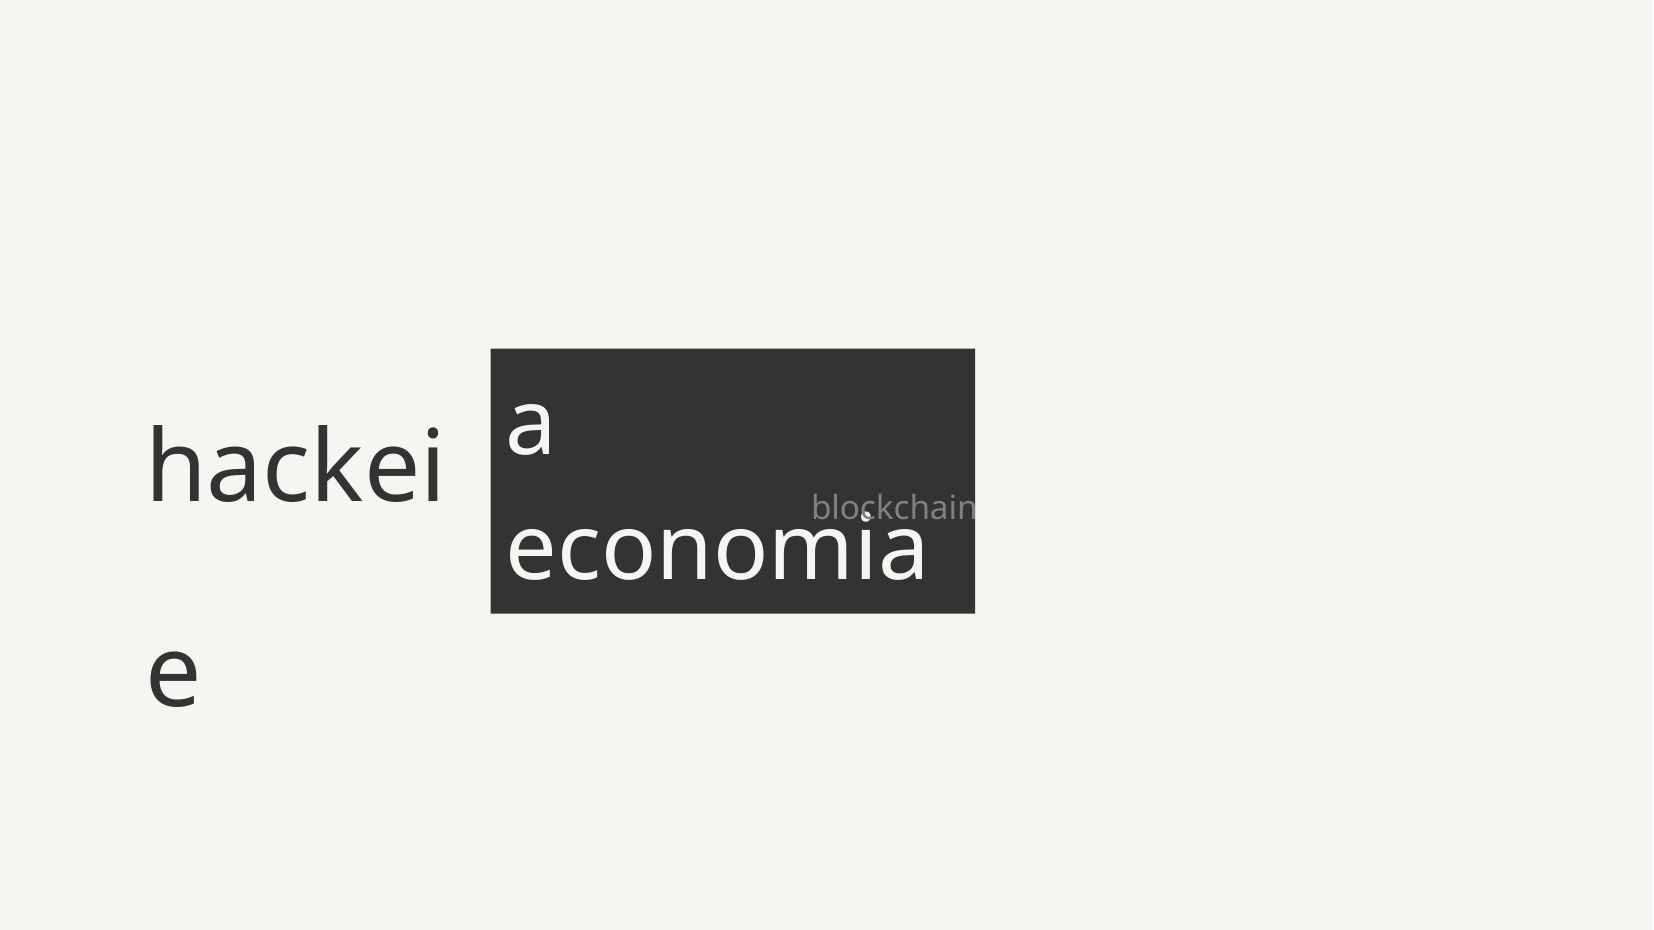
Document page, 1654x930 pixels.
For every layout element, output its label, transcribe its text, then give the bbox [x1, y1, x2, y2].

text_box a economia [490, 348, 976, 456]
text_box hackeie [130, 319, 496, 560]
text_box blockchain [677, 476, 993, 559]
